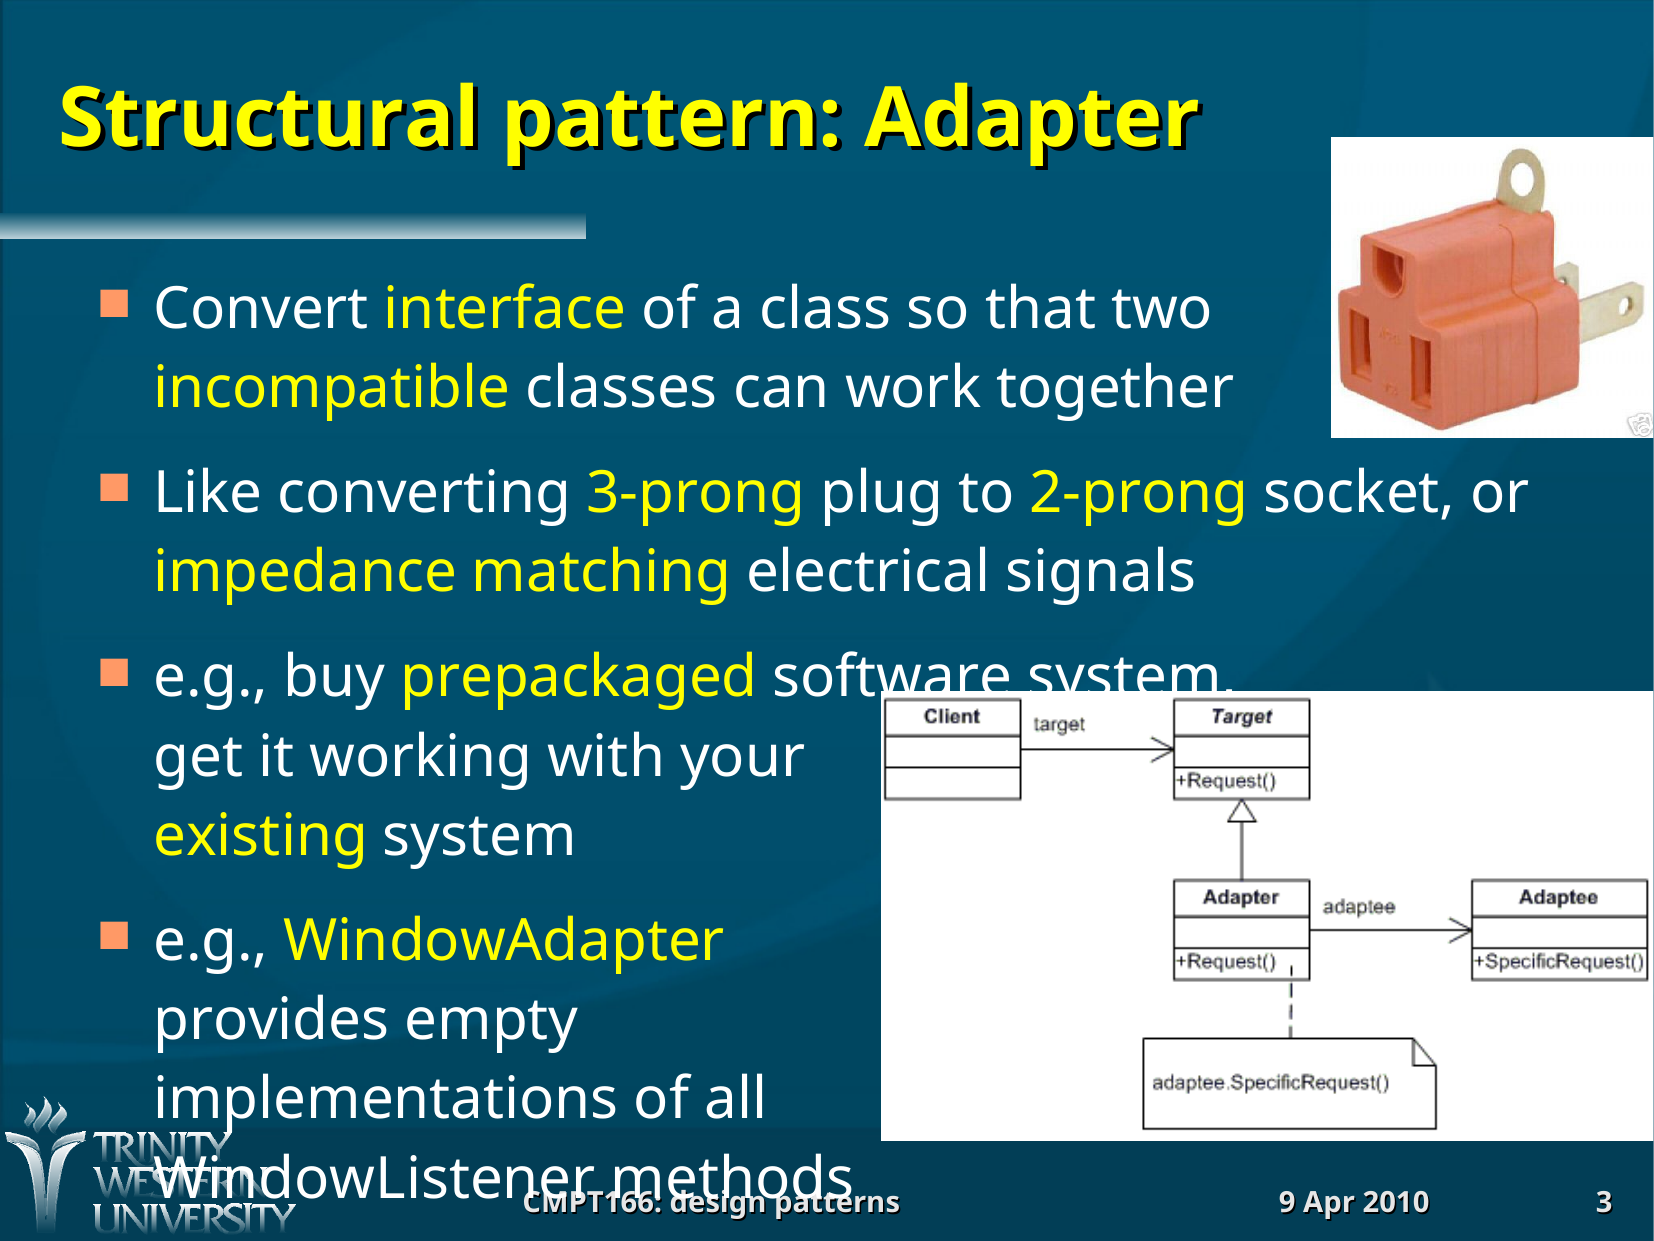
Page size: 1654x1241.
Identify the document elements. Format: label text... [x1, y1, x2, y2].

picture [1332, 138, 1654, 437]
picture [38, 1227, 54, 1232]
picture [882, 691, 1654, 1140]
list Convert interface of a class so that two incompatible classes can work together Like converting 3-prong plug to 2-prong socket, or impedance matching electrical signals e.g., buy prepackaged software system, get it working with your existing system e.g., WindowAdapter provides empty implementations of all WindowListener methods [82, 266, 1571, 1094]
title Structural pattern: Adapter [59, 27, 1548, 201]
